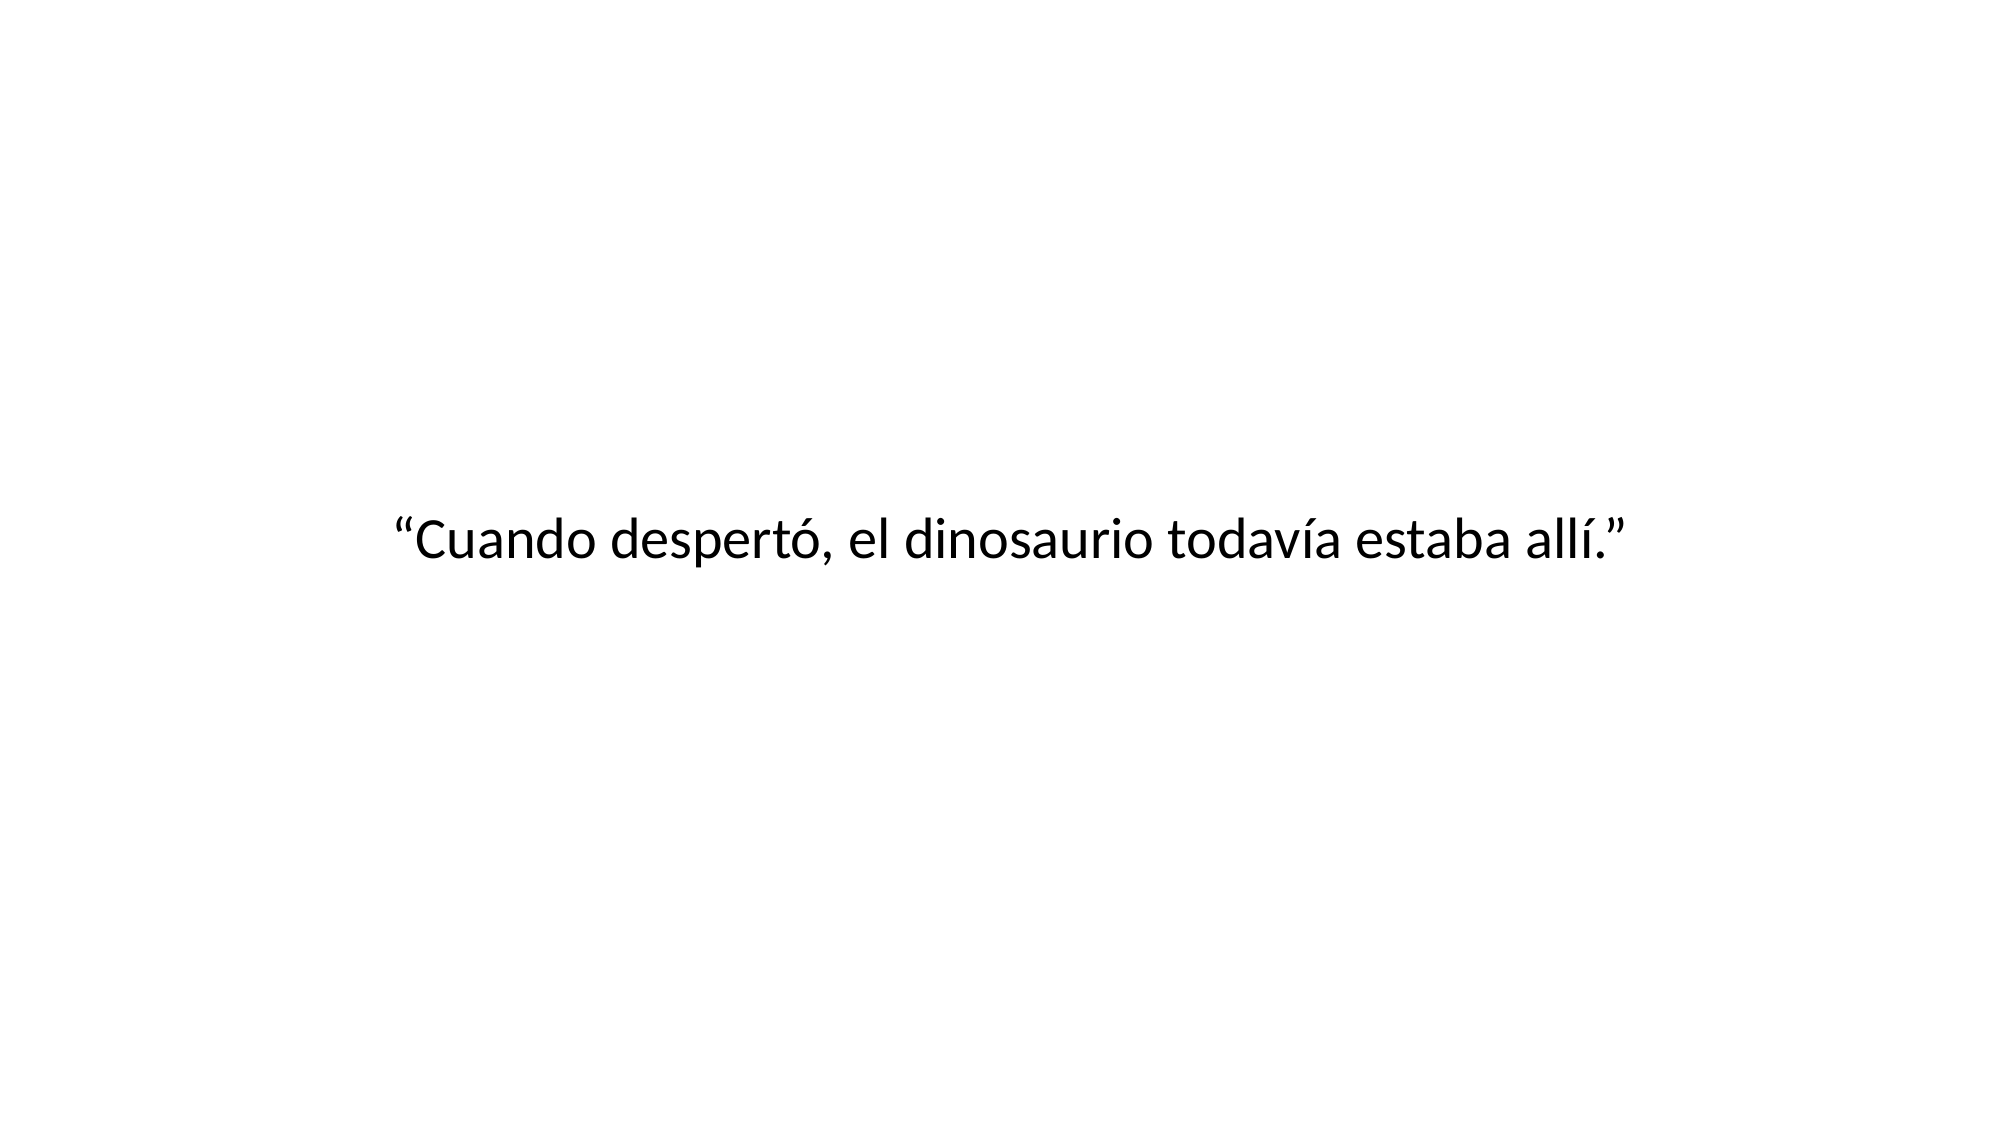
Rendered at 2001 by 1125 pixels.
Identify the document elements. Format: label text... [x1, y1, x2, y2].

list “Cuando despertó, el dinosaurio todavía estaba allí.” [376, 500, 1741, 654]
